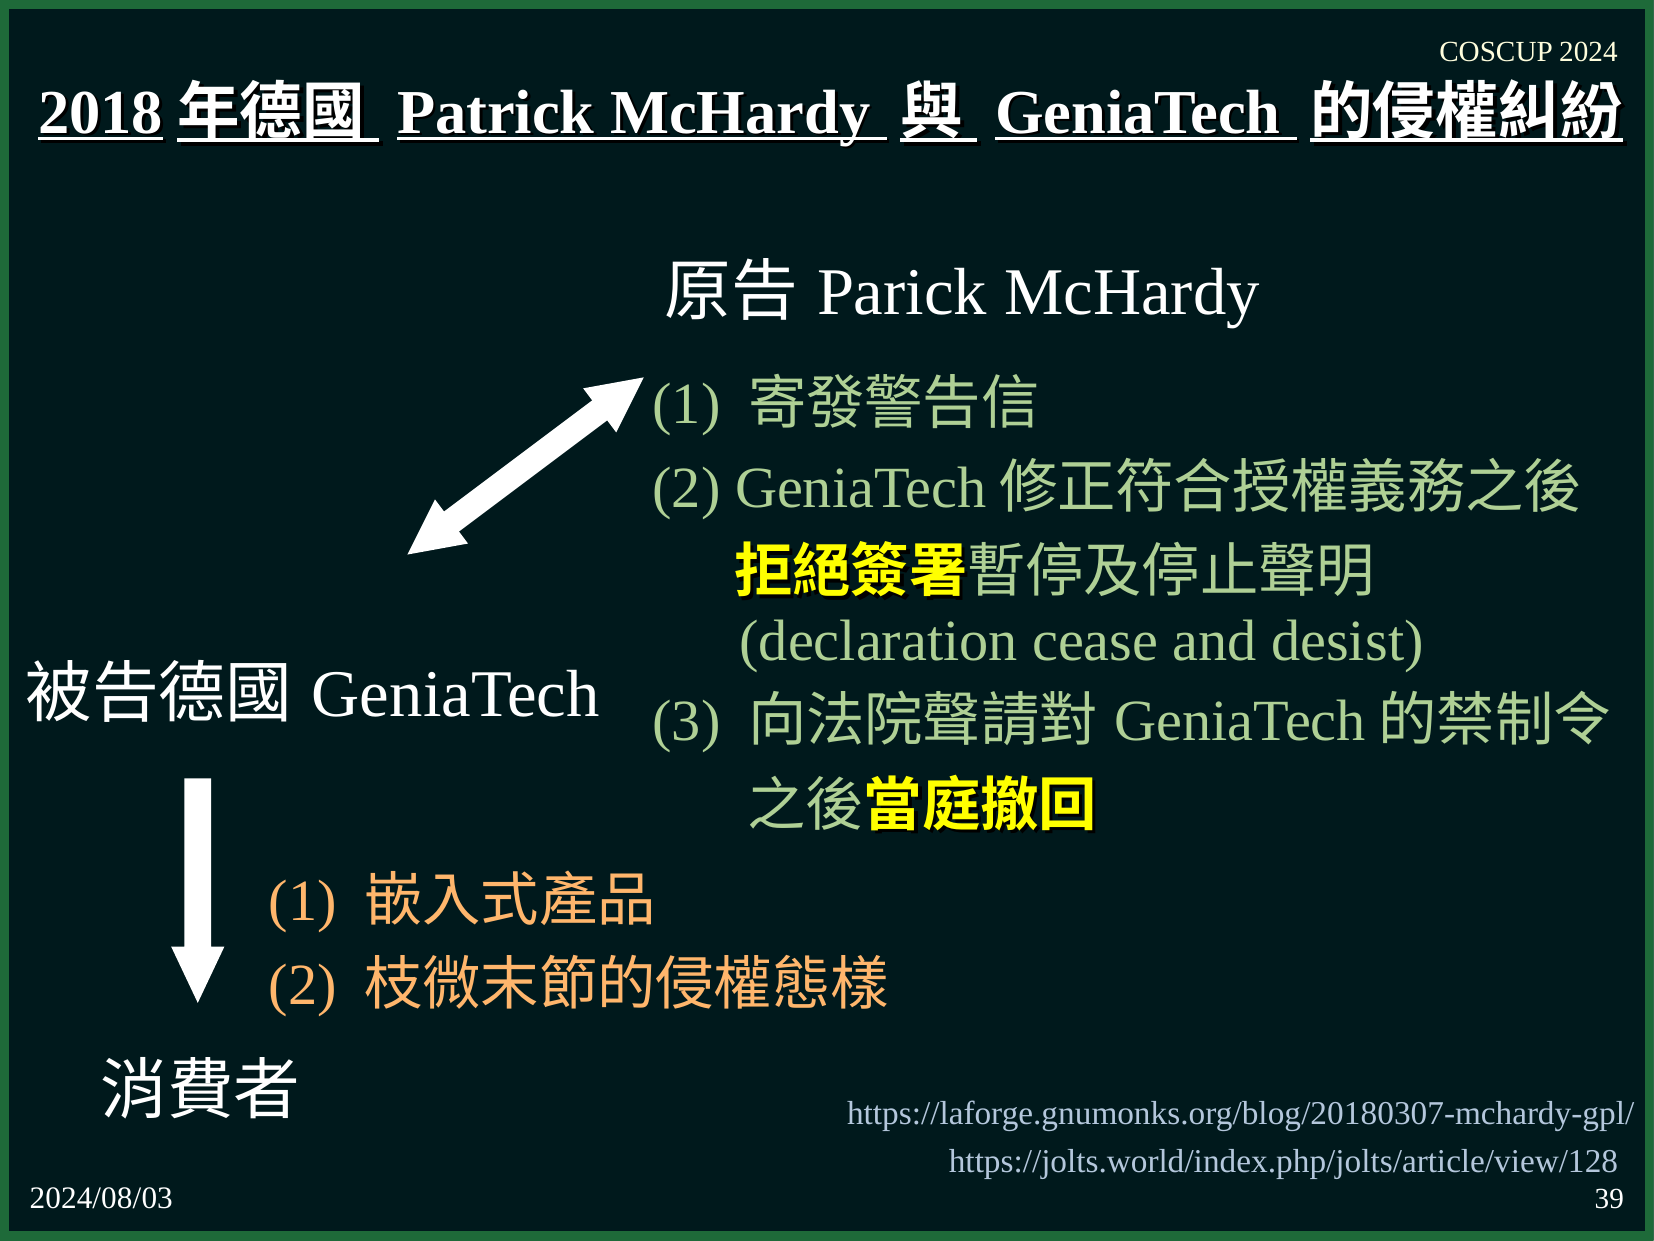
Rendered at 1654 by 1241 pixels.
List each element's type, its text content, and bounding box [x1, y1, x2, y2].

text_box 原告Parick McHardy [525, 229, 1400, 342]
text_box 被告德國GeniaTech [0, 631, 637, 756]
text_box (1) 嵌入式產品 (2) 枝微末節的侵權態樣 [253, 845, 1329, 1046]
text_box https://laforge.gnumonks.org/blog/20180307-mchardy-gpl/ https://jolts.world/index.php/jolts/article/view/128 [106, 1094, 1636, 1181]
text_box 消費者 [0, 1028, 426, 1140]
text_box [171, 778, 225, 1003]
text_box 2018年德國 Patrick McHardy 與 GeniaTech 的侵權糾紛 [23, 53, 1648, 189]
text_box (1) 寄發警告信 (2) GeniaTech修正符合授權義務之後 拒絕簽署暫停及停止聲明 (declaration cease and desist) (3) 向法院聲請對GeniaTech的禁制令 之後當庭撤回 [637, 348, 1654, 850]
